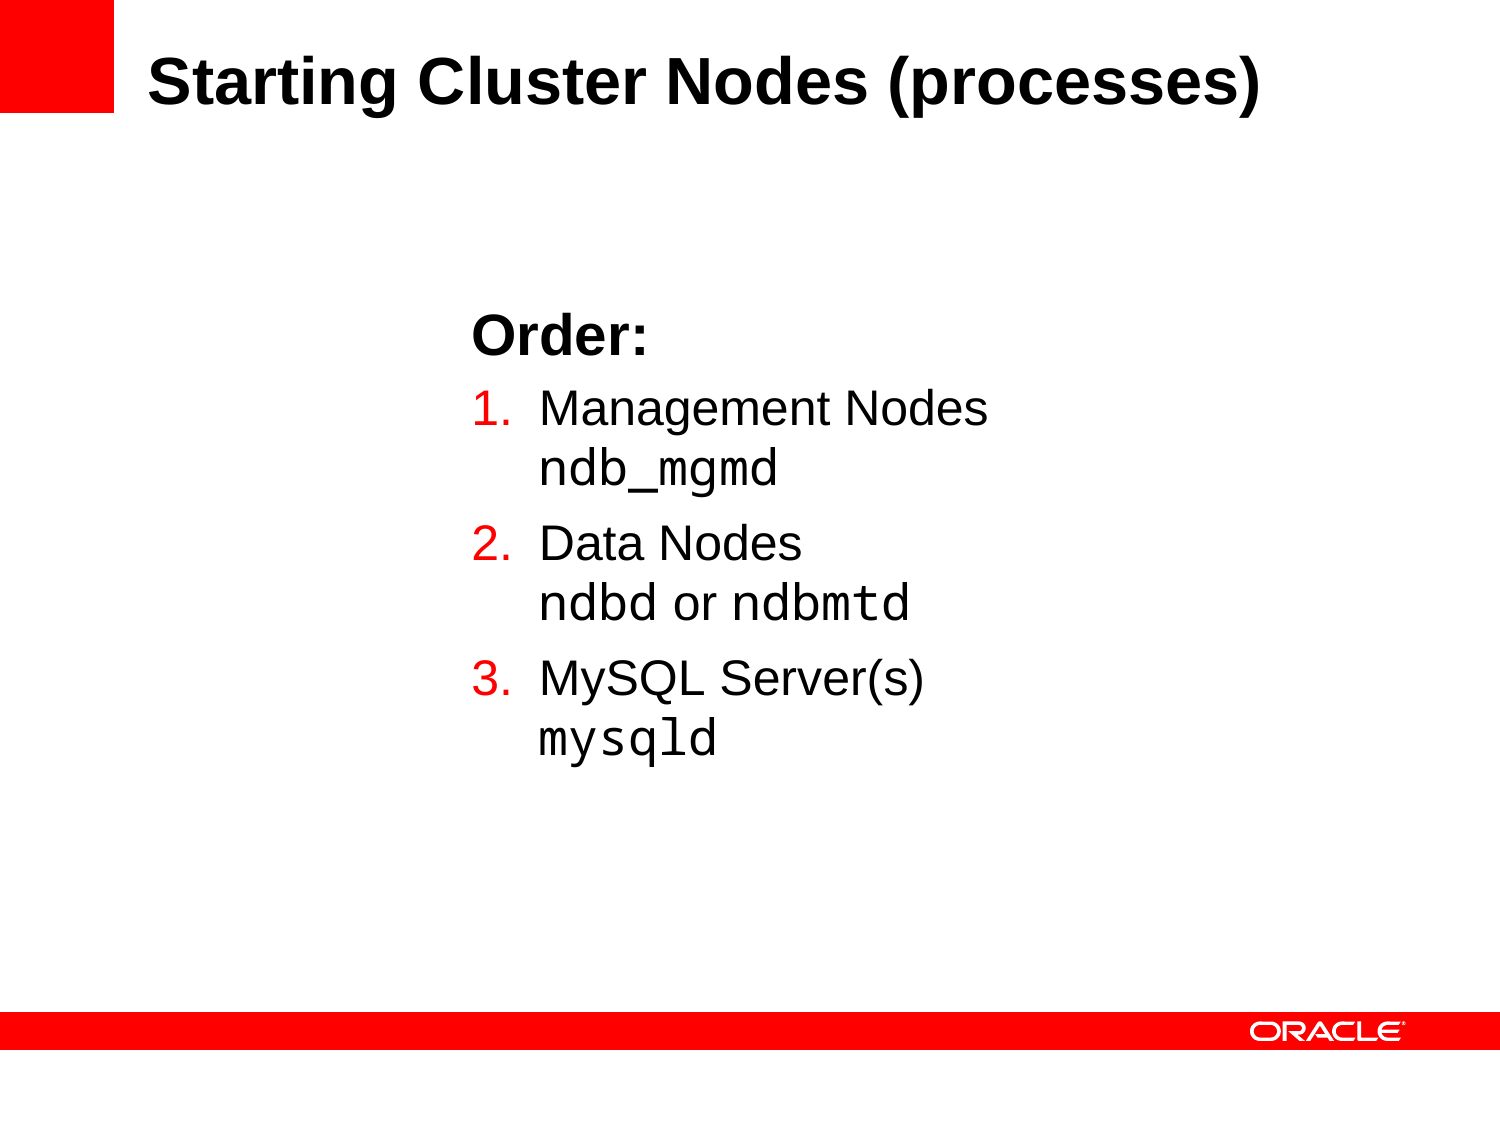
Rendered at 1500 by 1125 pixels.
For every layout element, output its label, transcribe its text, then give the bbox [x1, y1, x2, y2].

picture [0, 0, 114, 113]
title Starting Cluster Nodes (processes) [147, 8, 1392, 119]
picture [0, 1012, 1500, 1050]
text_box Order: [456, 290, 665, 376]
text_box Management Nodes ndb_mgmd Data Nodes ndbd or ndbmtd MySQL Server(s) mysqld [456, 368, 1044, 773]
